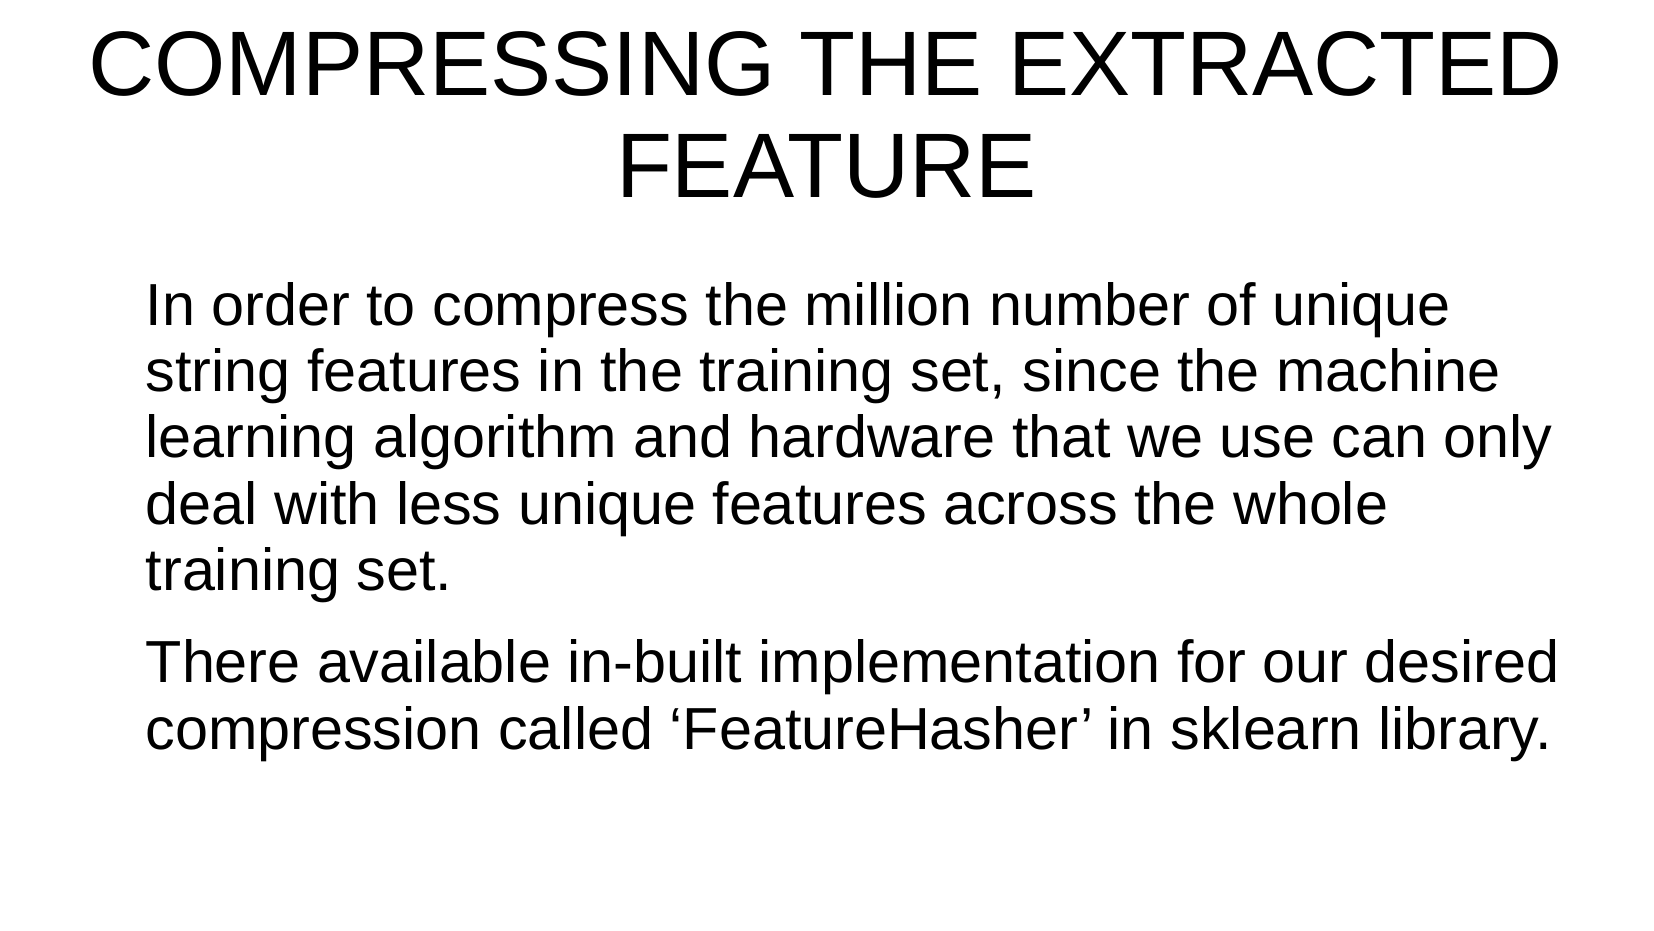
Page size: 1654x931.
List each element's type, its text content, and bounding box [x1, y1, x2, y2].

title COMPRESSING THE EXTRACTED FEATURE [82, 12, 1571, 218]
list In order to compress the million number of unique string features in the training set, since the machine learning algorithm and hardware that we use can only deal with less unique features across the whole training set. There available in-built implementation for our desired compression called ‘FeatureHasher’ in sklearn library. [82, 271, 1571, 812]
